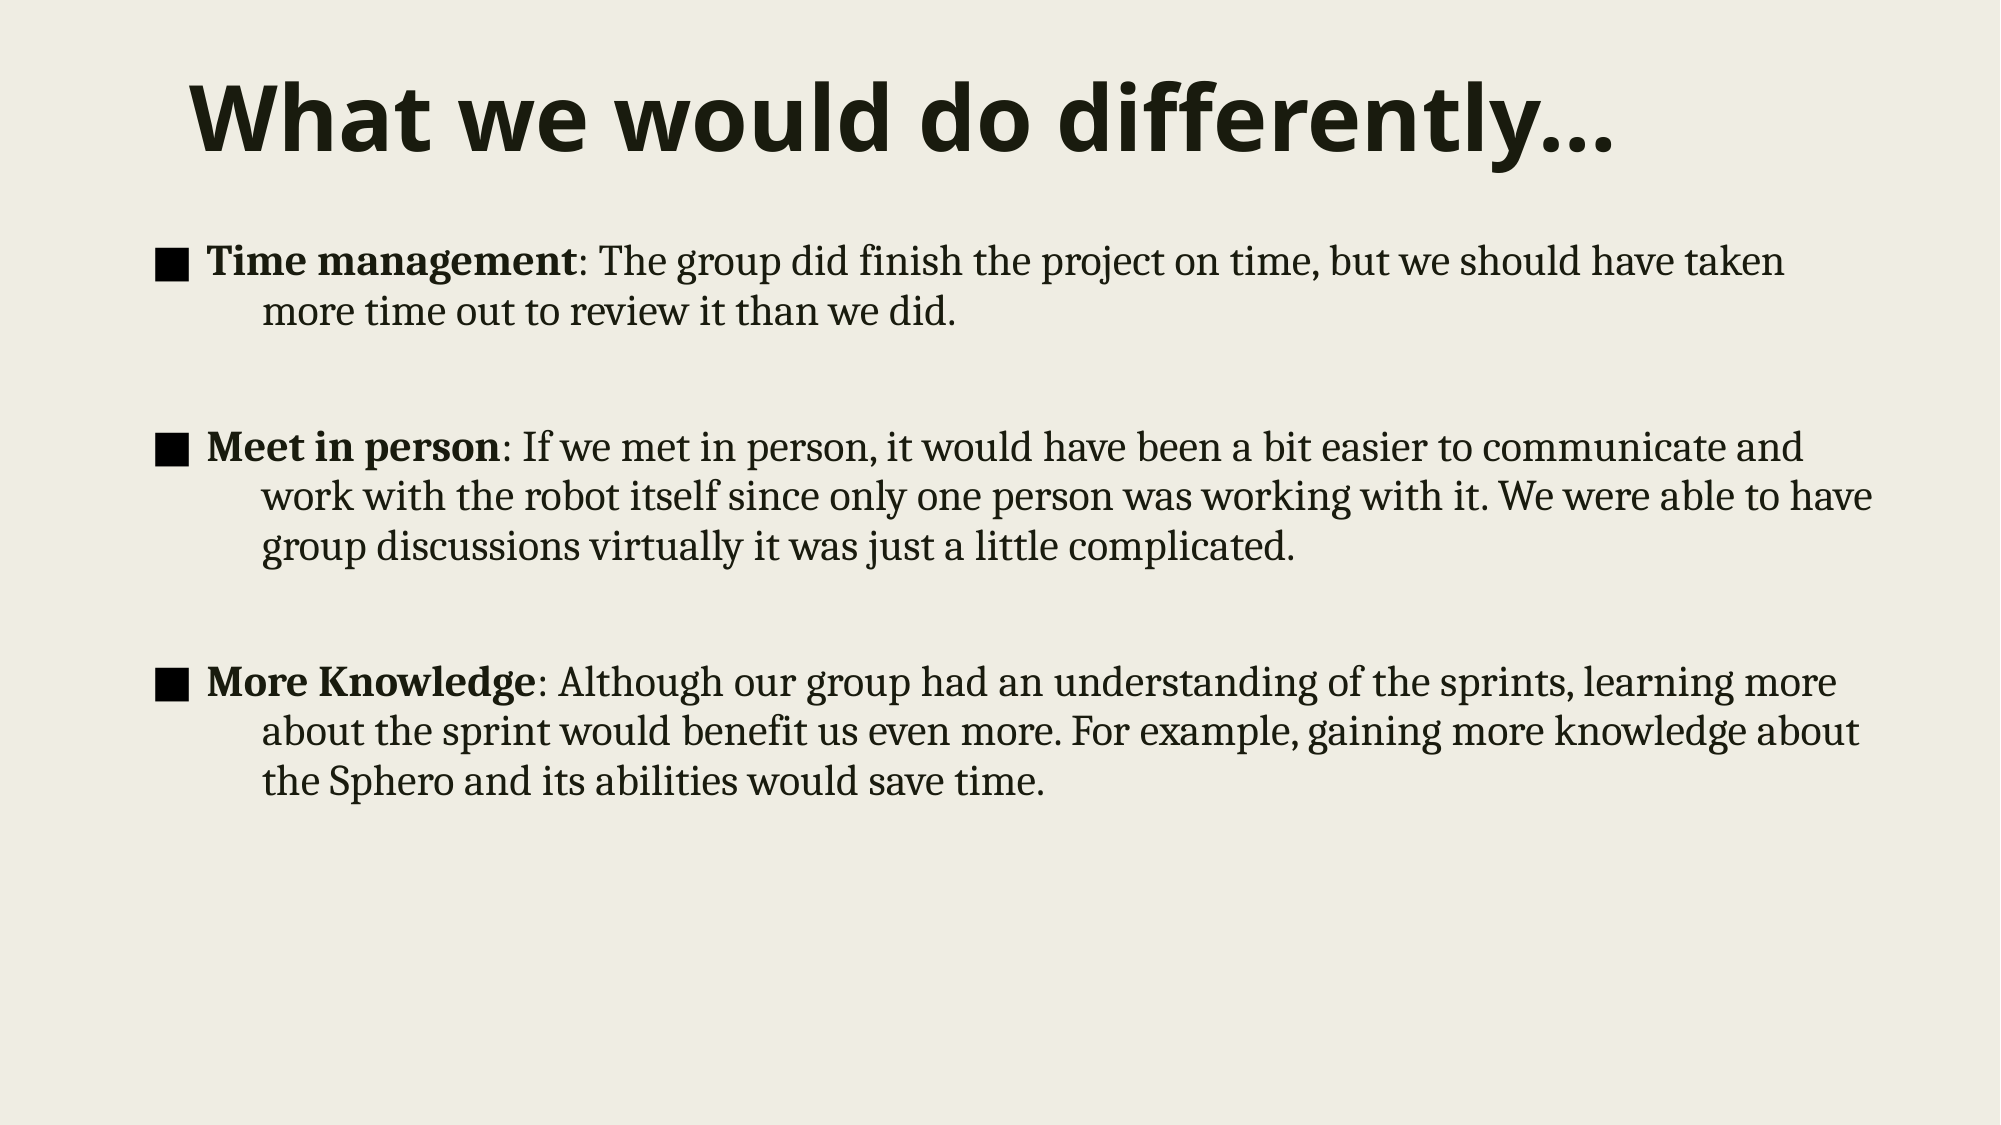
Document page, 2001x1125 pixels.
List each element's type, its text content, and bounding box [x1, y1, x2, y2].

list Time management: The group did finish the project on time, but we should have taken more time out to review it than we did. Meet in person: If we met in person, it would have been a bit easier to communicate and work with the robot itself since only one person was working with it. We were able to have group discussions virtually it was just a little complicated. More Knowledge: Although our group had an understanding of the sprints, learning more about the sprint would benefit us even more. For example, gaining more knowledge about the Sphero and its abilities would save time. [136, 228, 1894, 816]
title What we would do differently… [174, 65, 1750, 228]
